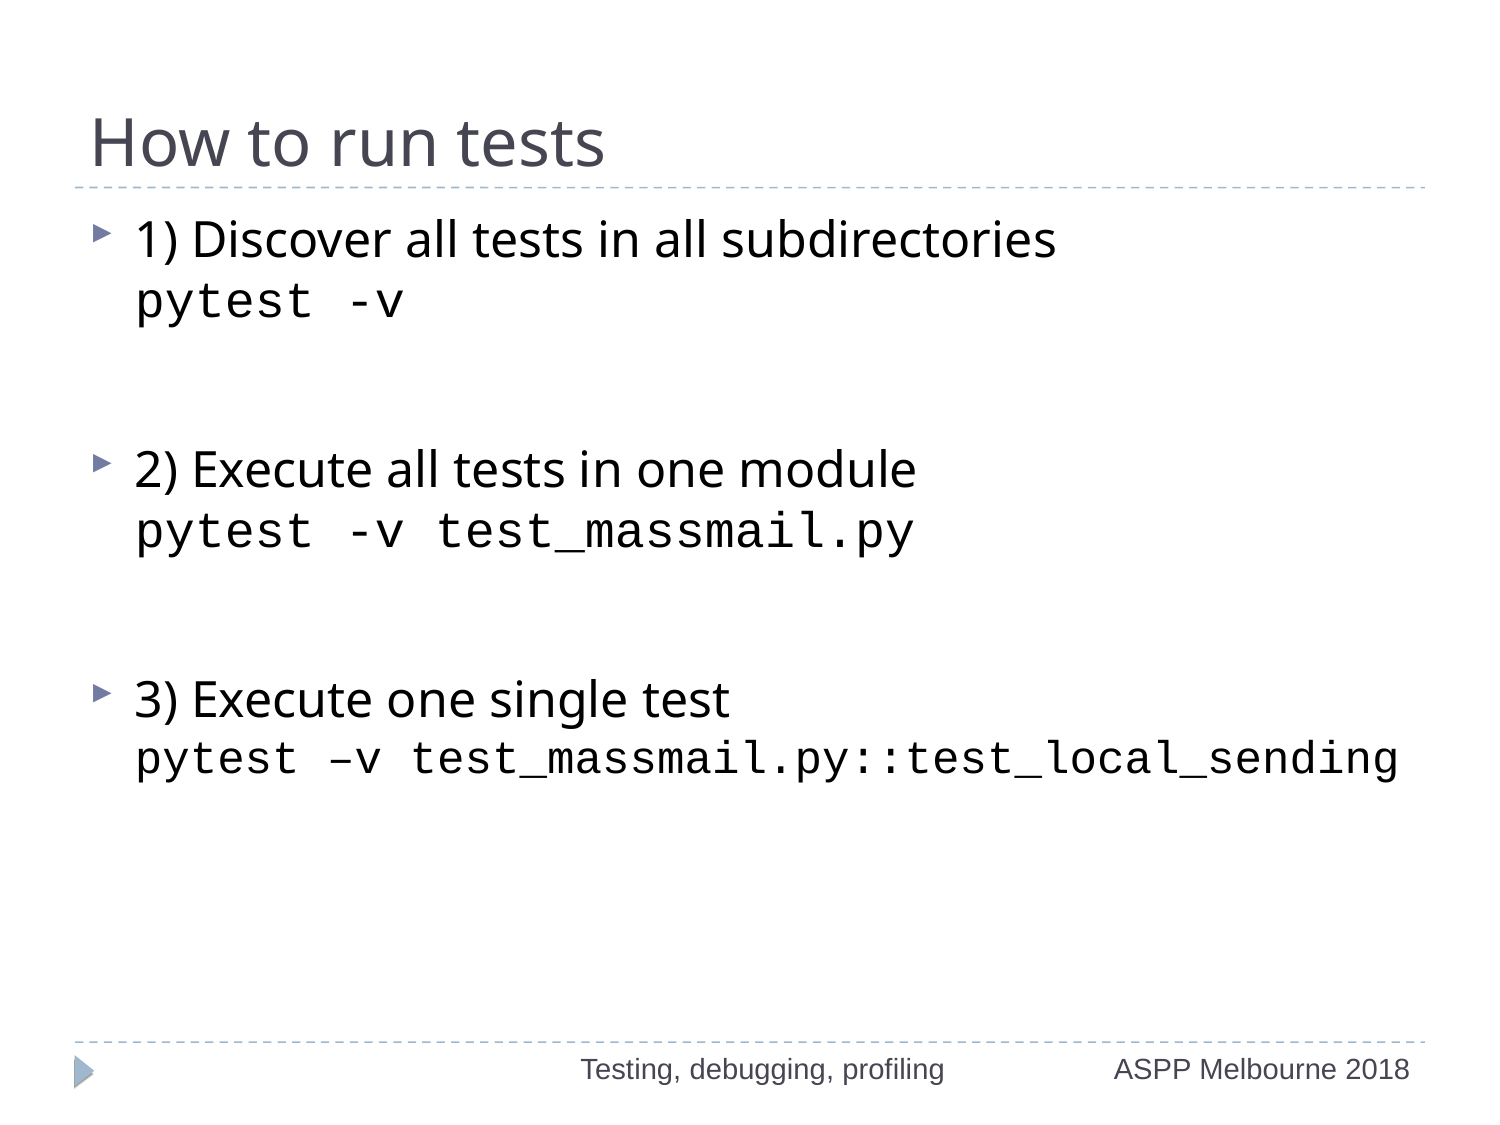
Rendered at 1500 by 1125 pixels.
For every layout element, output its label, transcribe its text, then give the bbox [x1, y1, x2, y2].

list 1) Discover all tests in all subdirectories pytest -v 2) Execute all tests in one module pytest -v test_massmail.py 3) Execute one single test pytest –v test_massmail.py::test_local_sending [75, 200, 1471, 1010]
title How to run tests [75, 24, 1425, 188]
slide_number ASPP Melbourne 2018 [1051, 1042, 1426, 1103]
footer Testing, debugging, profiling [475, 1042, 1051, 1103]
